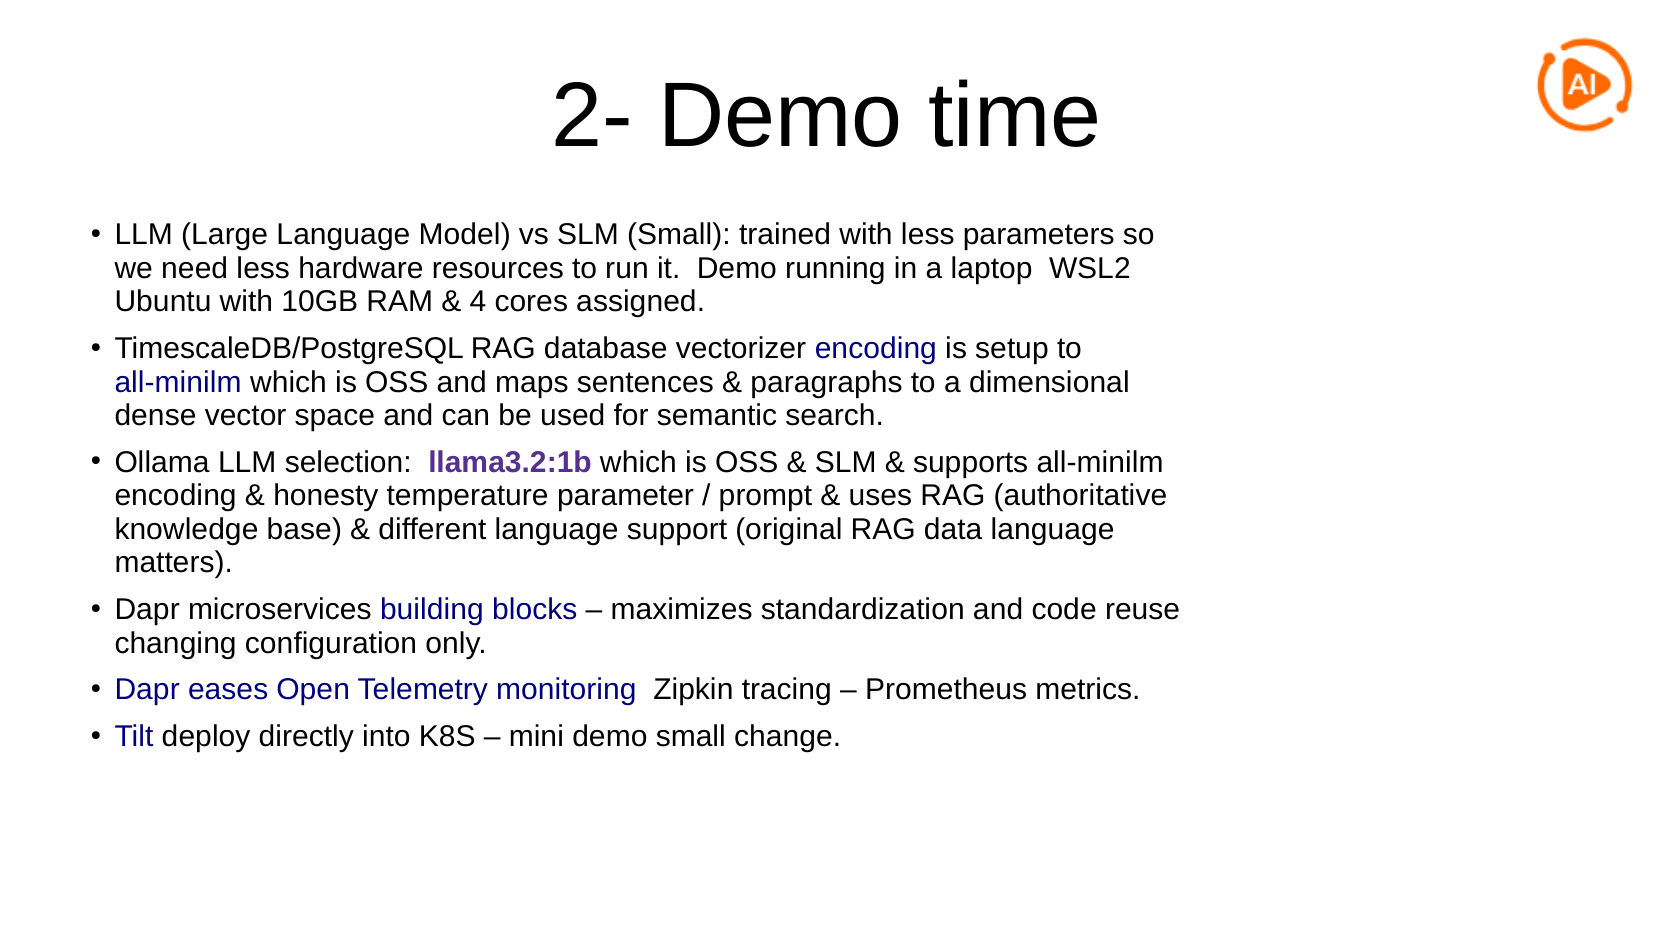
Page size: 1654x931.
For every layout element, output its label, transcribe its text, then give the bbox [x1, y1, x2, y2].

list LLM (Large Language Model) vs SLM (Small): trained with less parameters so we need less hardware resources to run it. Demo running in a laptop WSL2 Ubuntu with 10GB RAM & 4 cores assigned. TimescaleDB/PostgreSQL RAG database vectorizer encoding is setup to all-minilm which is OSS and maps sentences & paragraphs to a dimensional dense vector space and can be used for semantic search. Ollama LLM selection: llama3.2:1b which is OSS & SLM & supports all-minilm encoding & honesty temperature parameter / prompt & uses RAG (authoritative knowledge base) & different language support (original RAG data language matters). Dapr microservices building blocks – maximizes standardization and code reuse changing configuration only. Dapr eases Open Telemetry monitoring Zipkin tracing – Prometheus metrics. Tilt deploy directly into K8S – mini demo small change. [82, 217, 1182, 758]
title 2- Demo time [82, 37, 1571, 193]
picture [1535, 27, 1641, 148]
